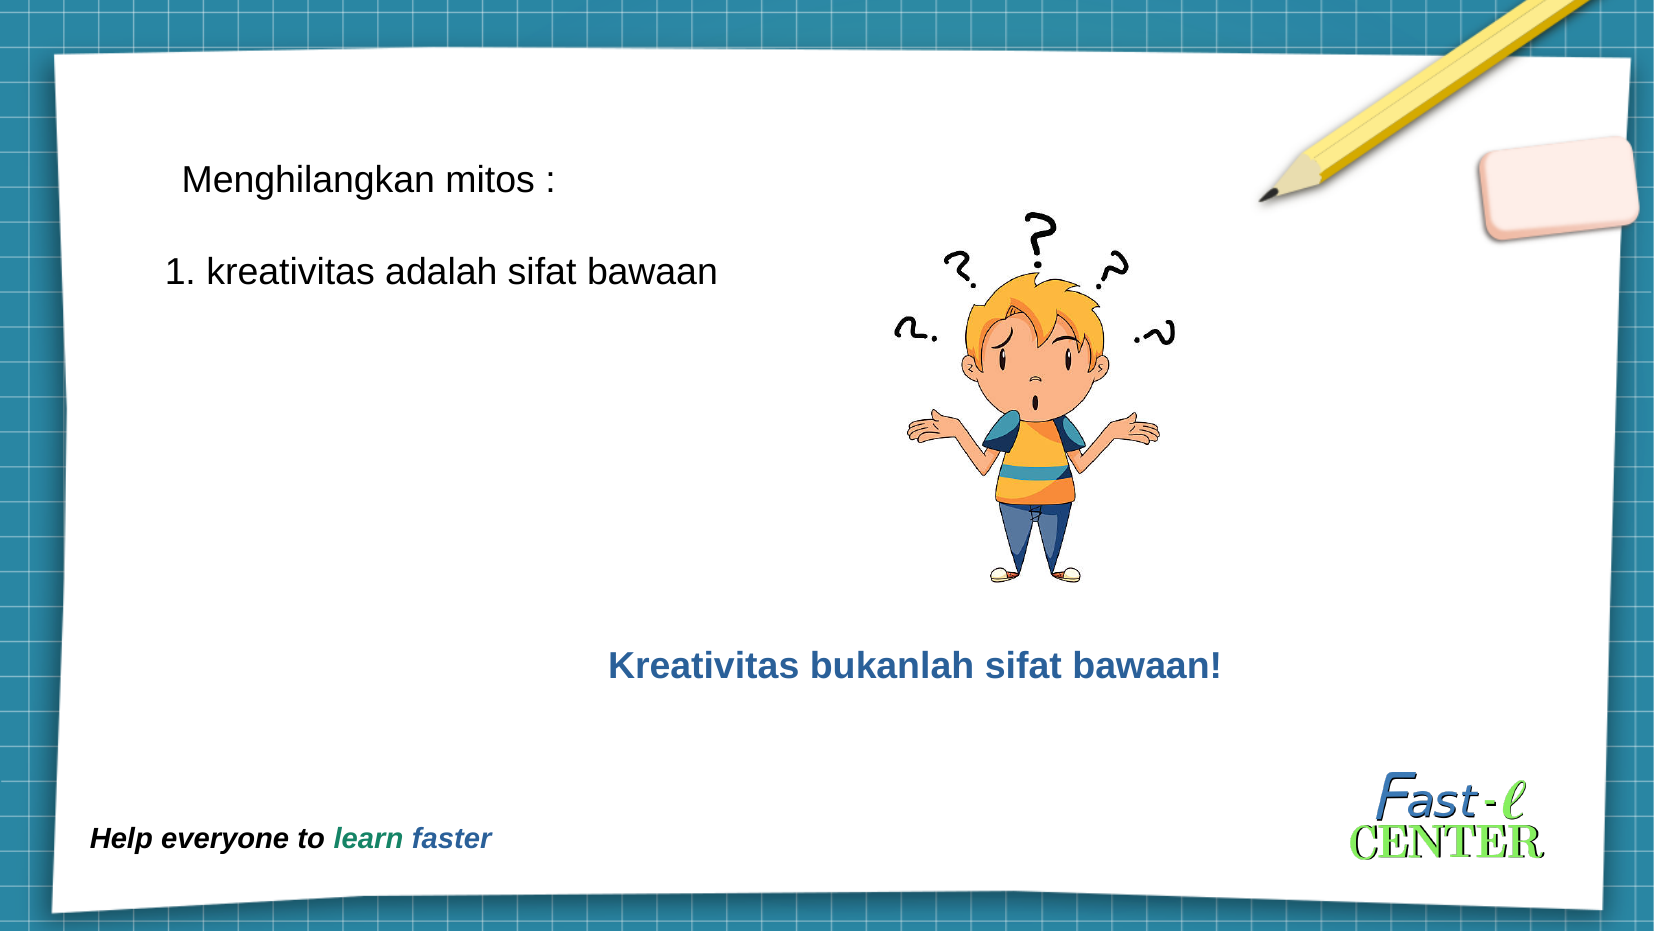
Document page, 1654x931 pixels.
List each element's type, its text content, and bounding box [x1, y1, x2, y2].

text_box Kreativitas bukanlah sifat bawaan! [593, 637, 1238, 695]
text_box 1. kreativitas adalah sifat bawaan [150, 243, 758, 301]
text_box Menghilangkan mitos : [166, 151, 629, 209]
text_box Help everyone to learn faster [75, 814, 507, 863]
picture [0, 0, 1654, 931]
